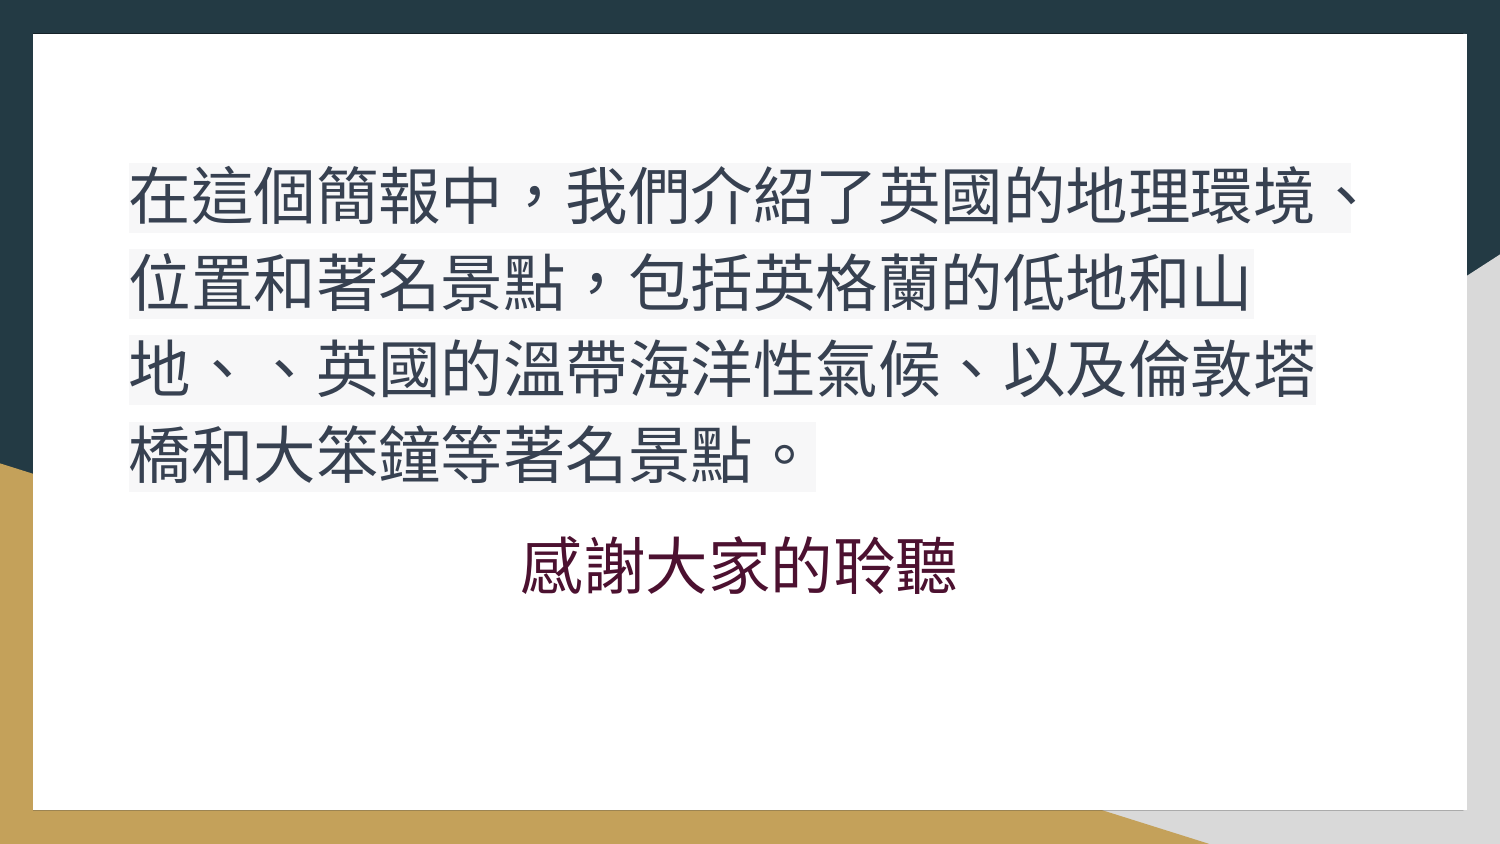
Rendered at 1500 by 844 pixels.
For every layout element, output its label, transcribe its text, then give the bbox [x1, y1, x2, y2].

list 在這個簡報中，我們介紹了英國的地理環境、位置和著名景點，包括英格蘭的低地和山地、、英國的溫帶海洋性氣候、以及倫敦塔橋和大笨鐘等著名景點。 感謝大家的聆聽 [113, 131, 1366, 729]
